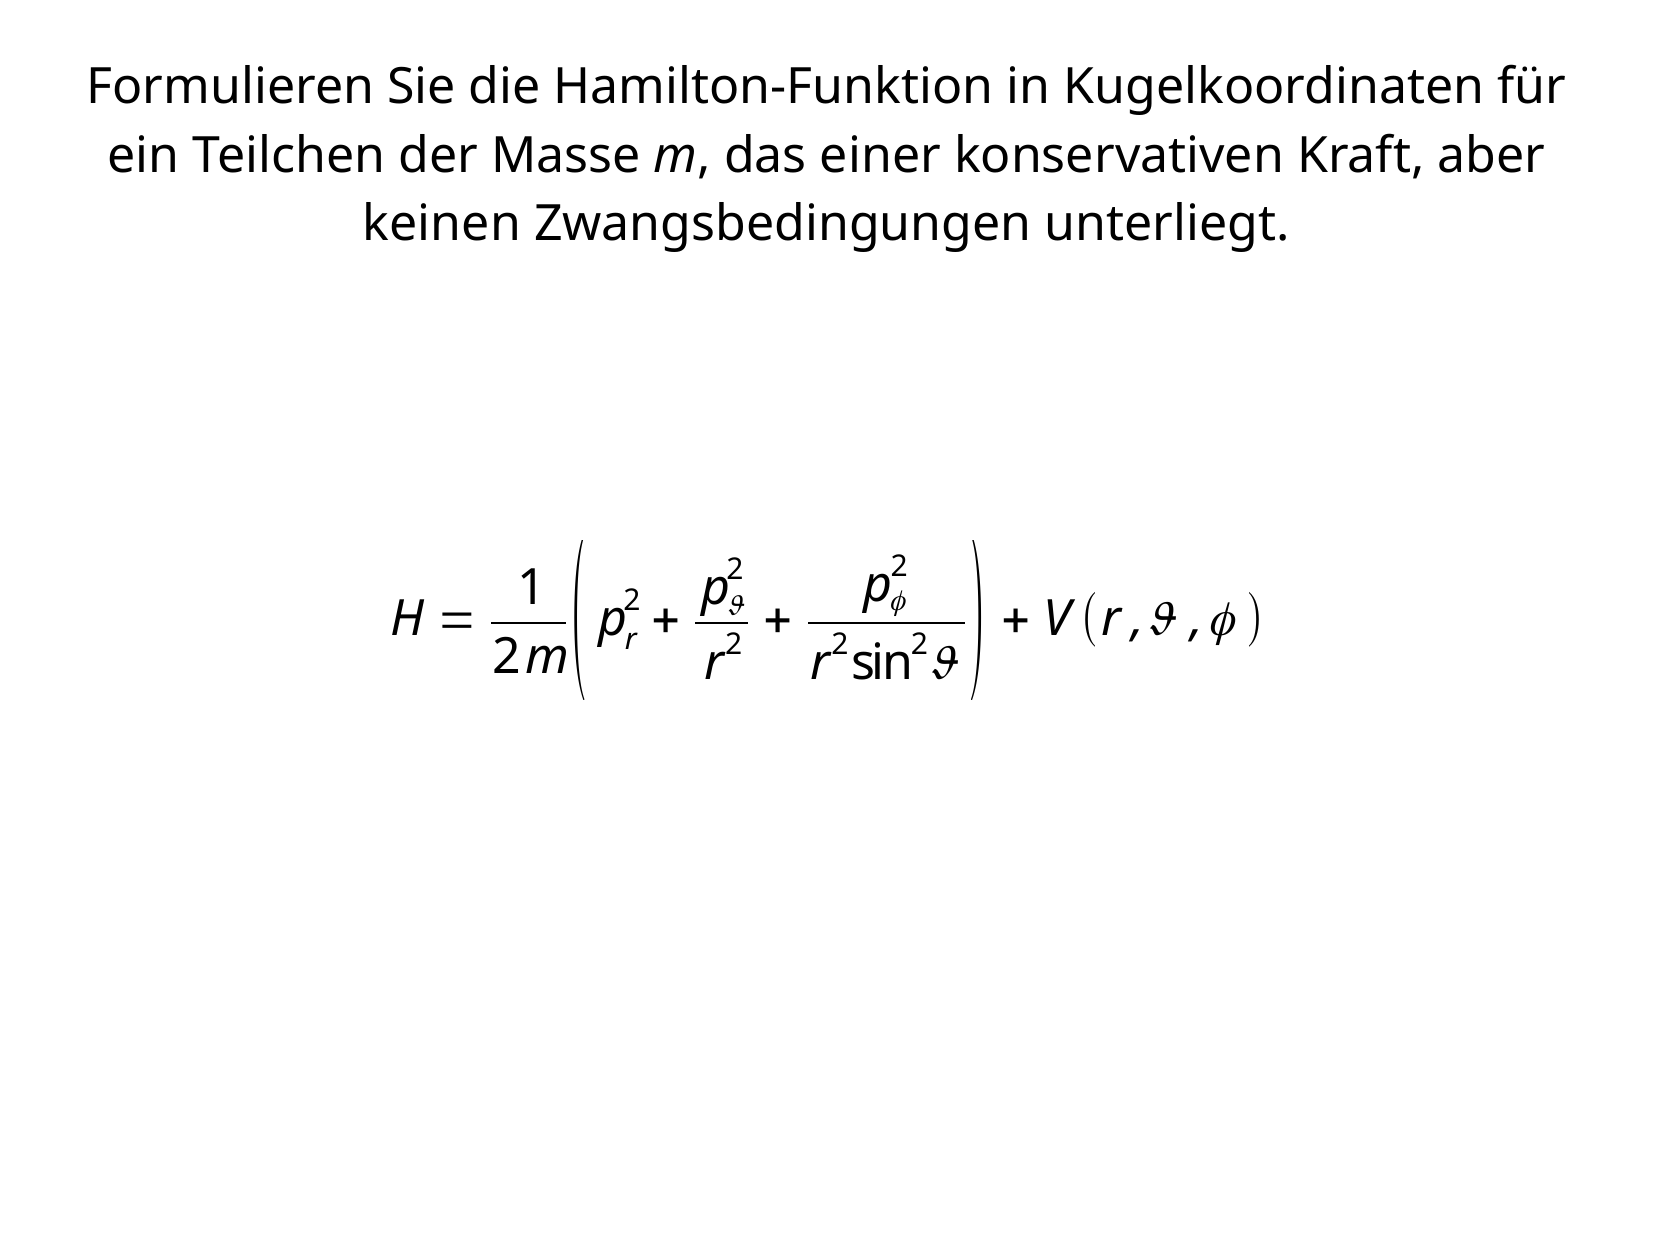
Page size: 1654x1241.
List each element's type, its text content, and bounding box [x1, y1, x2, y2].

chart [384, 540, 1270, 700]
title Formulieren Sie die Hamilton-Funktion in Kugelkoordinaten für ein Teilchen der Masse m, das einer konservativen Kraft, aber keinen Zwangsbedingungen unterliegt. [82, 33, 1571, 272]
